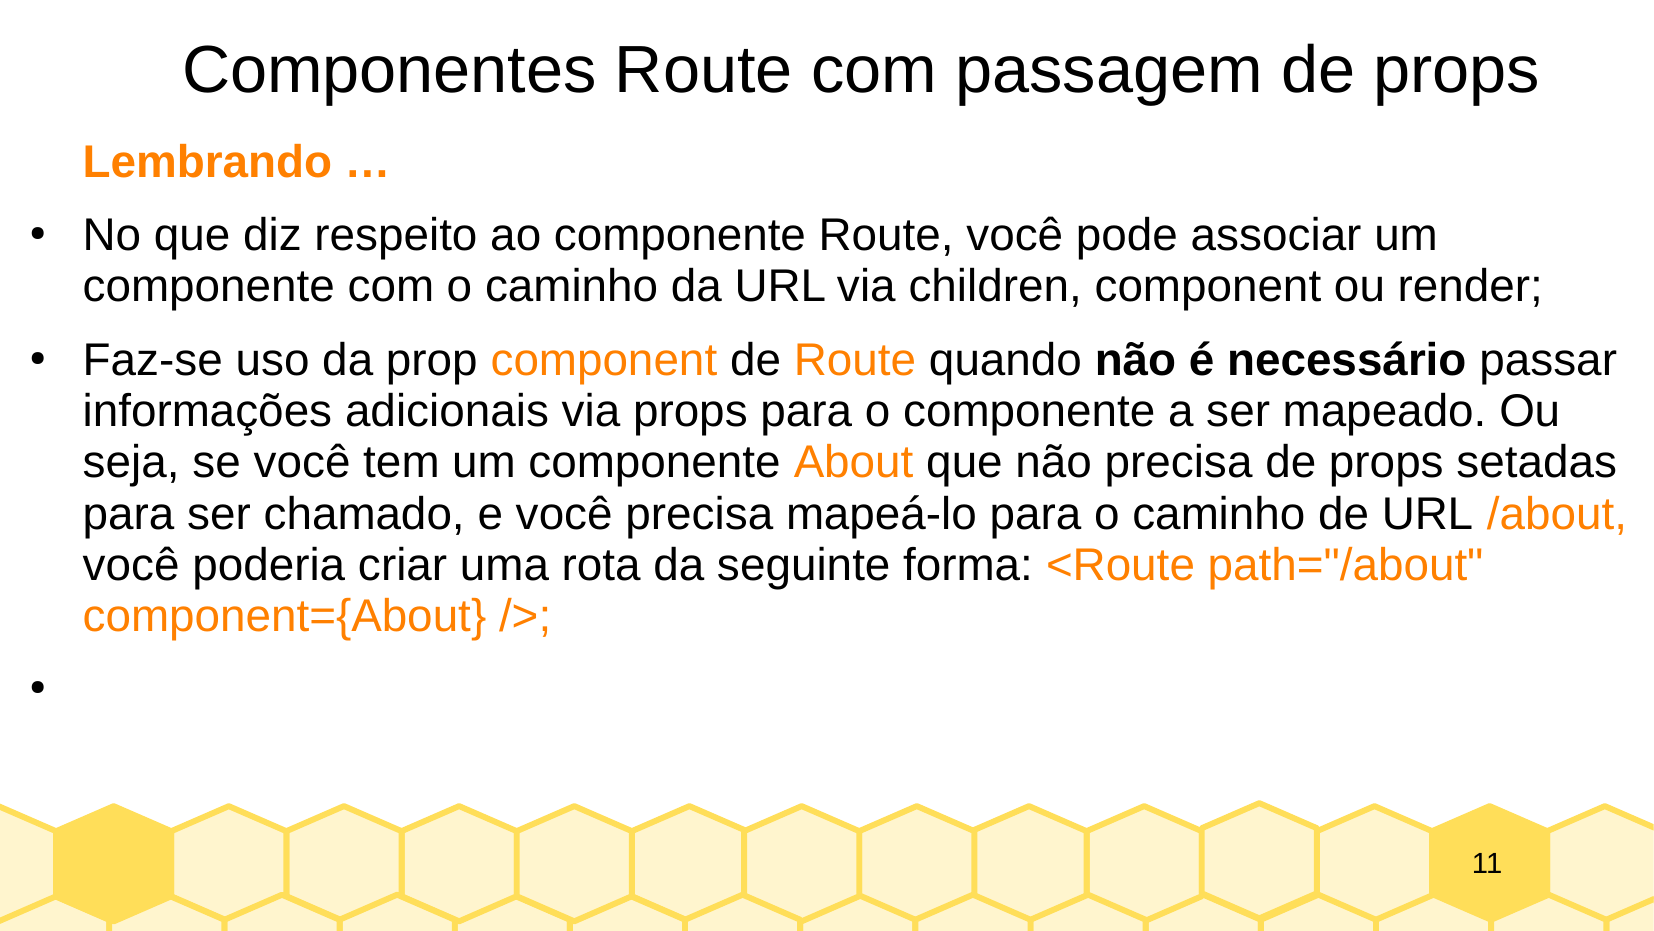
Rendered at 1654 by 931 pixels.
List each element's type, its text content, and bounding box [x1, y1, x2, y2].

title Componentes Route com passagem de props [123, 32, 1600, 135]
list Lembrando … No que diz respeito ao componente Route, você pode associar um componente com o caminho da URL via children, component ou render; Faz-se uso da prop component de Route quando não é necessário passar informações adicionais via props para o componente a ser mapeado. Ou seja, se você tem um componente About que não precisa de props setadas para ser chamado, e você precisa mapeá-lo para o caminho de URL /about, você poderia criar uma rota da seguinte forma: <Route path="/about" component={About} />; [11, 135, 1636, 815]
